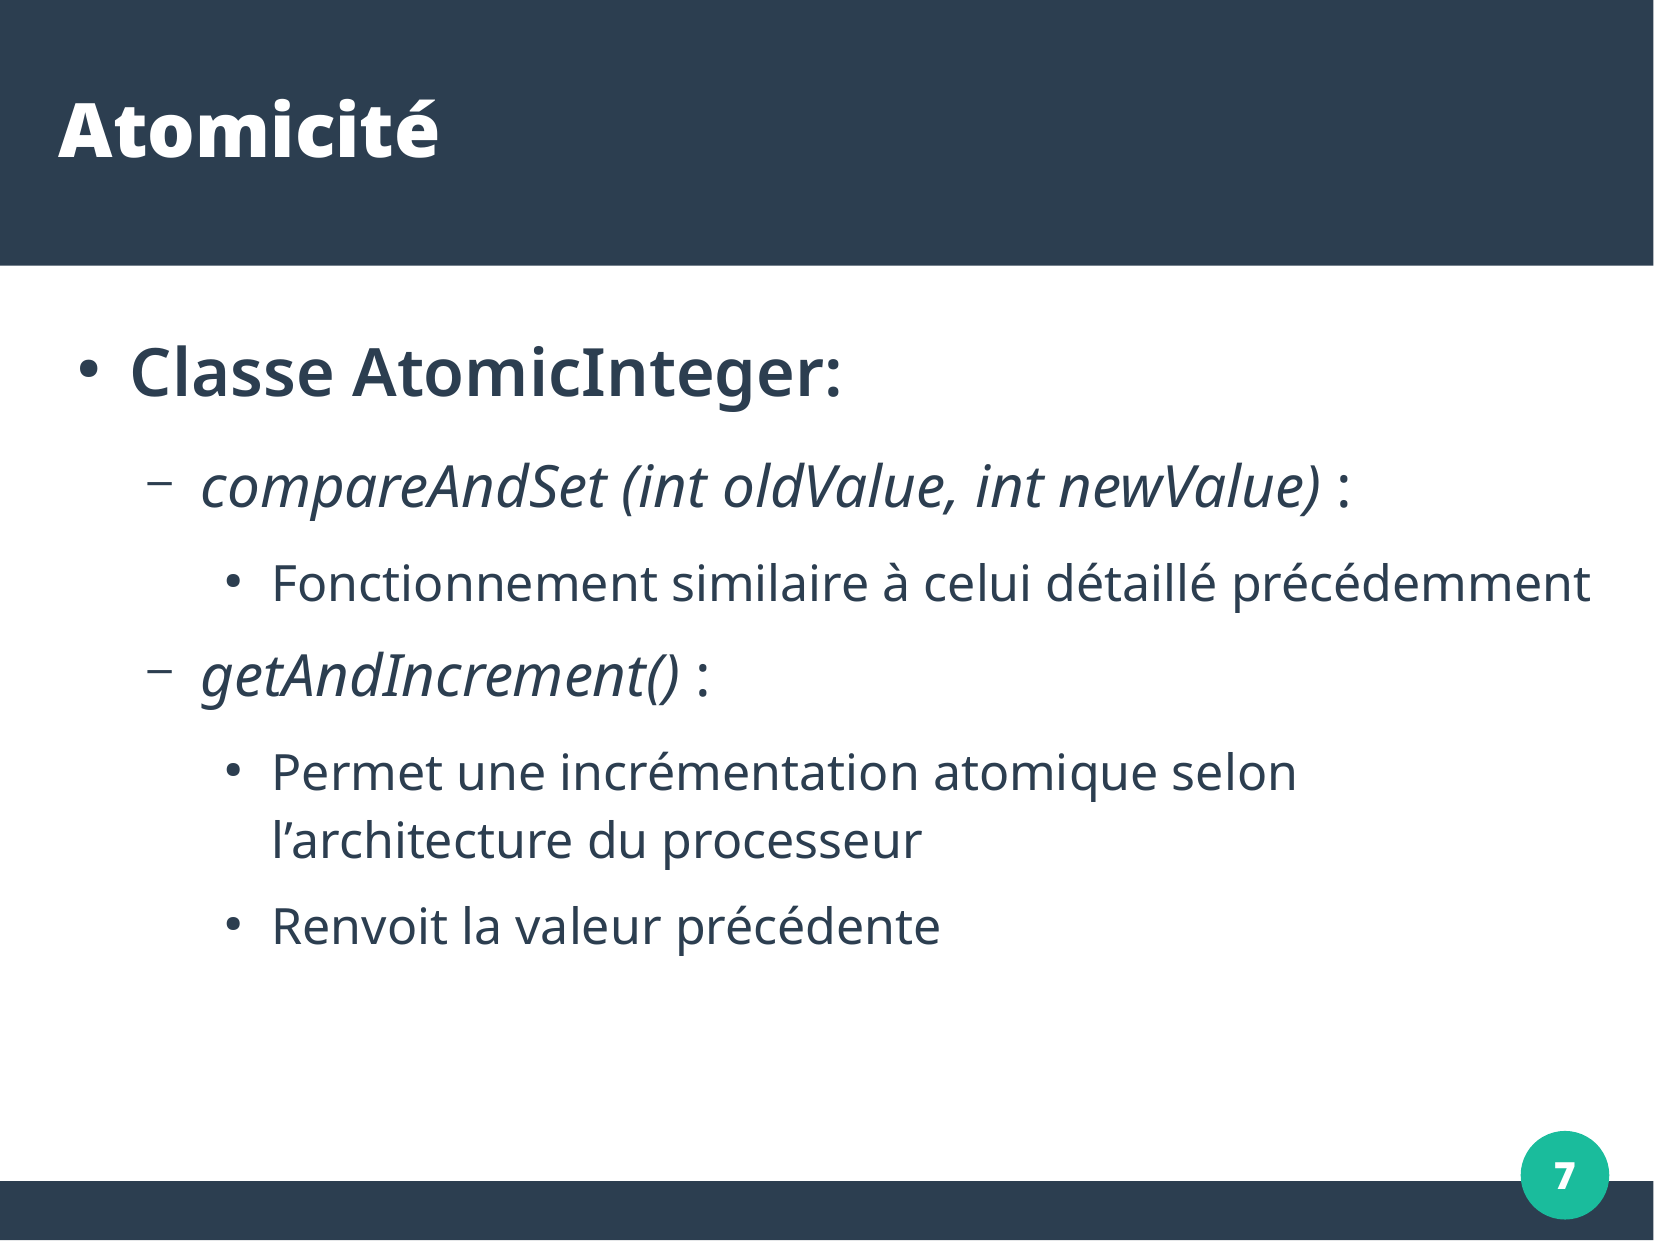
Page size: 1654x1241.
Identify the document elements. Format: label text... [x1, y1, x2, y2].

list Classe AtomicInteger: compareAndSet (int oldValue, int newValue) : Fonctionnement similaire à celui détaillé précédemment getAndIncrement() : Permet une incrémentation atomique selon l’architecture du processeur Renvoit la valeur précédente [59, 324, 1595, 1152]
title Atomicité [59, 49, 1595, 207]
